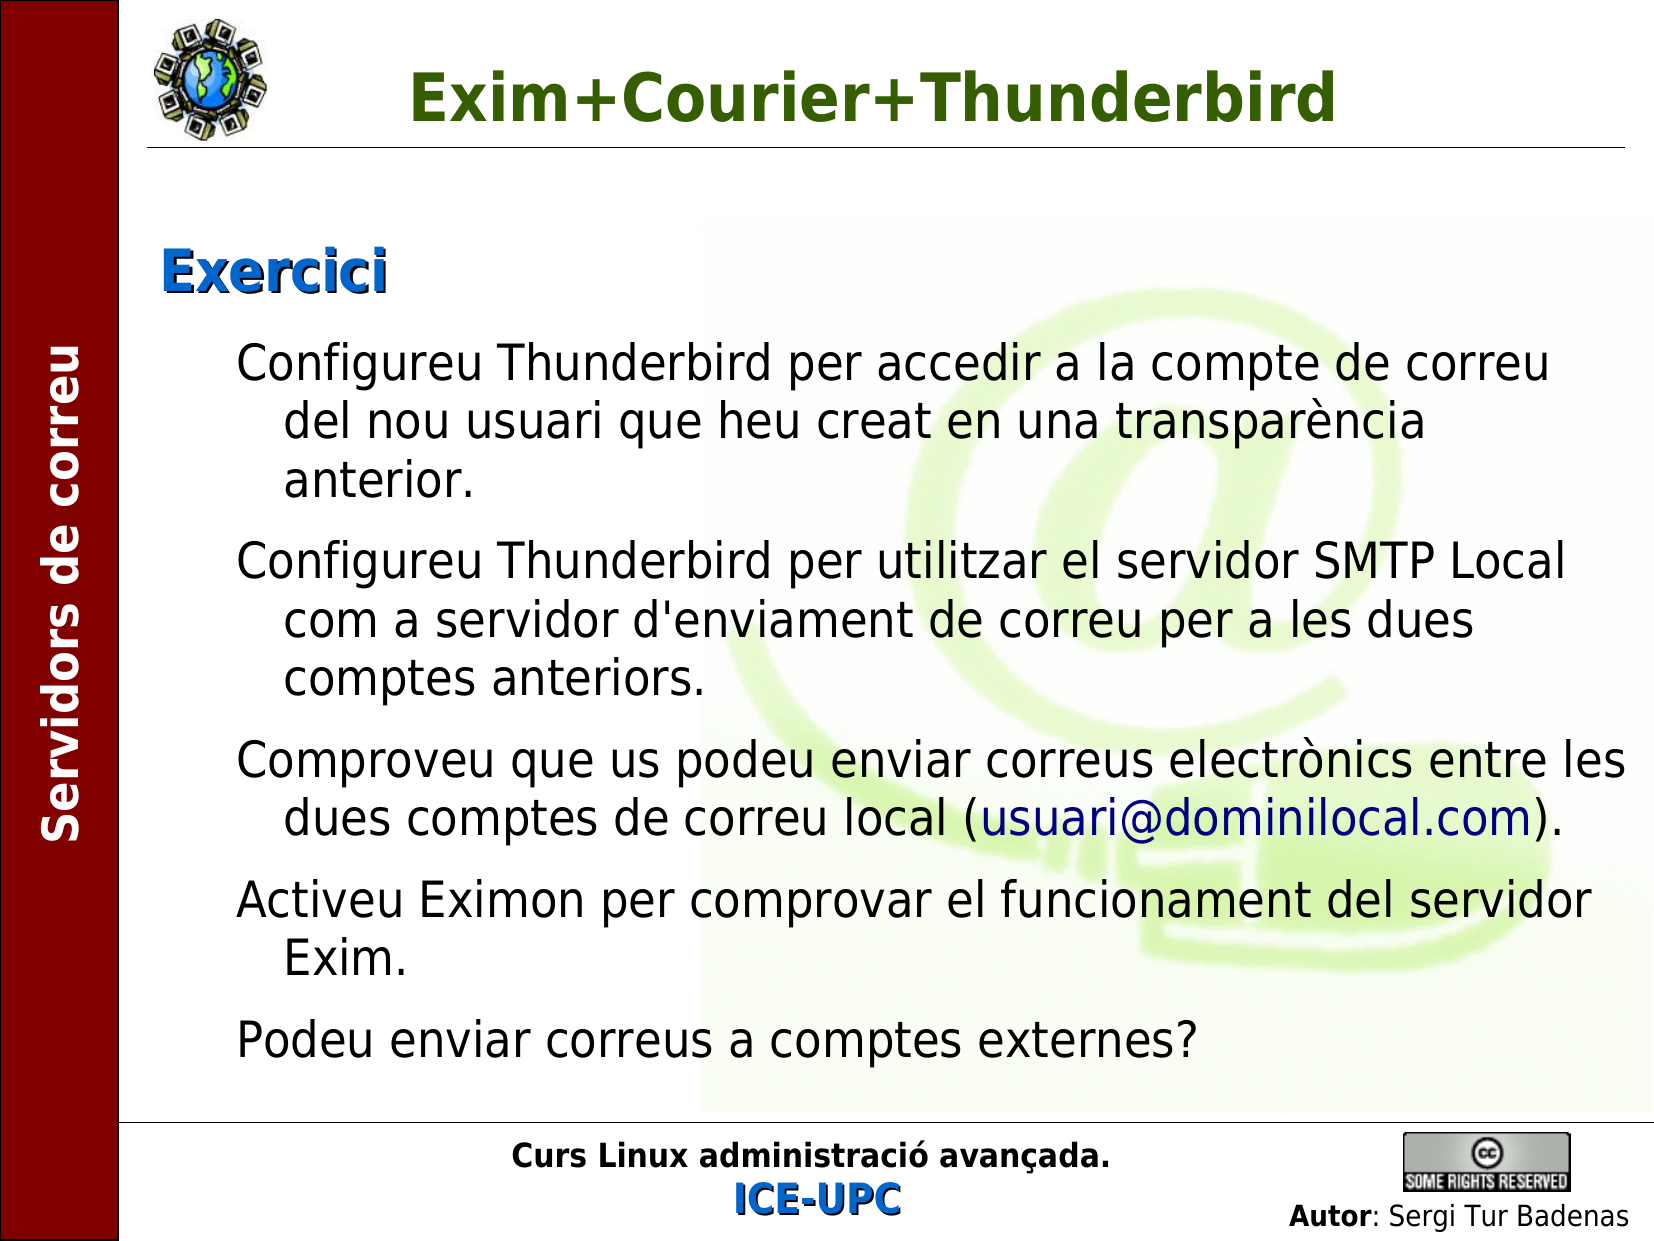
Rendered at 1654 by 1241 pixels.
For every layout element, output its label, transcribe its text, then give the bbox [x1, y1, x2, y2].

picture [700, 217, 1654, 1113]
list Exercici Configureu Thunderbird per accedir a la compte de correu del nou usuari que heu creat en una transparència anterior. Configureu Thunderbird per utilitzar el servidor SMTP Local com a servidor d'enviament de correu per a les dues comptes anteriors. Comproveu que us podeu enviar correus electrònics entre les dues comptes de correu local (usuari@dominilocal.com). Activeu Eximon per comprovar el funcionament del servidor Exim. Podeu enviar correus a comptes externes? [141, 237, 1630, 1072]
picture [154, 19, 268, 56]
title Exim+Courier+Thunderbird [129, 56, 1619, 141]
picture [1403, 1132, 1571, 1192]
